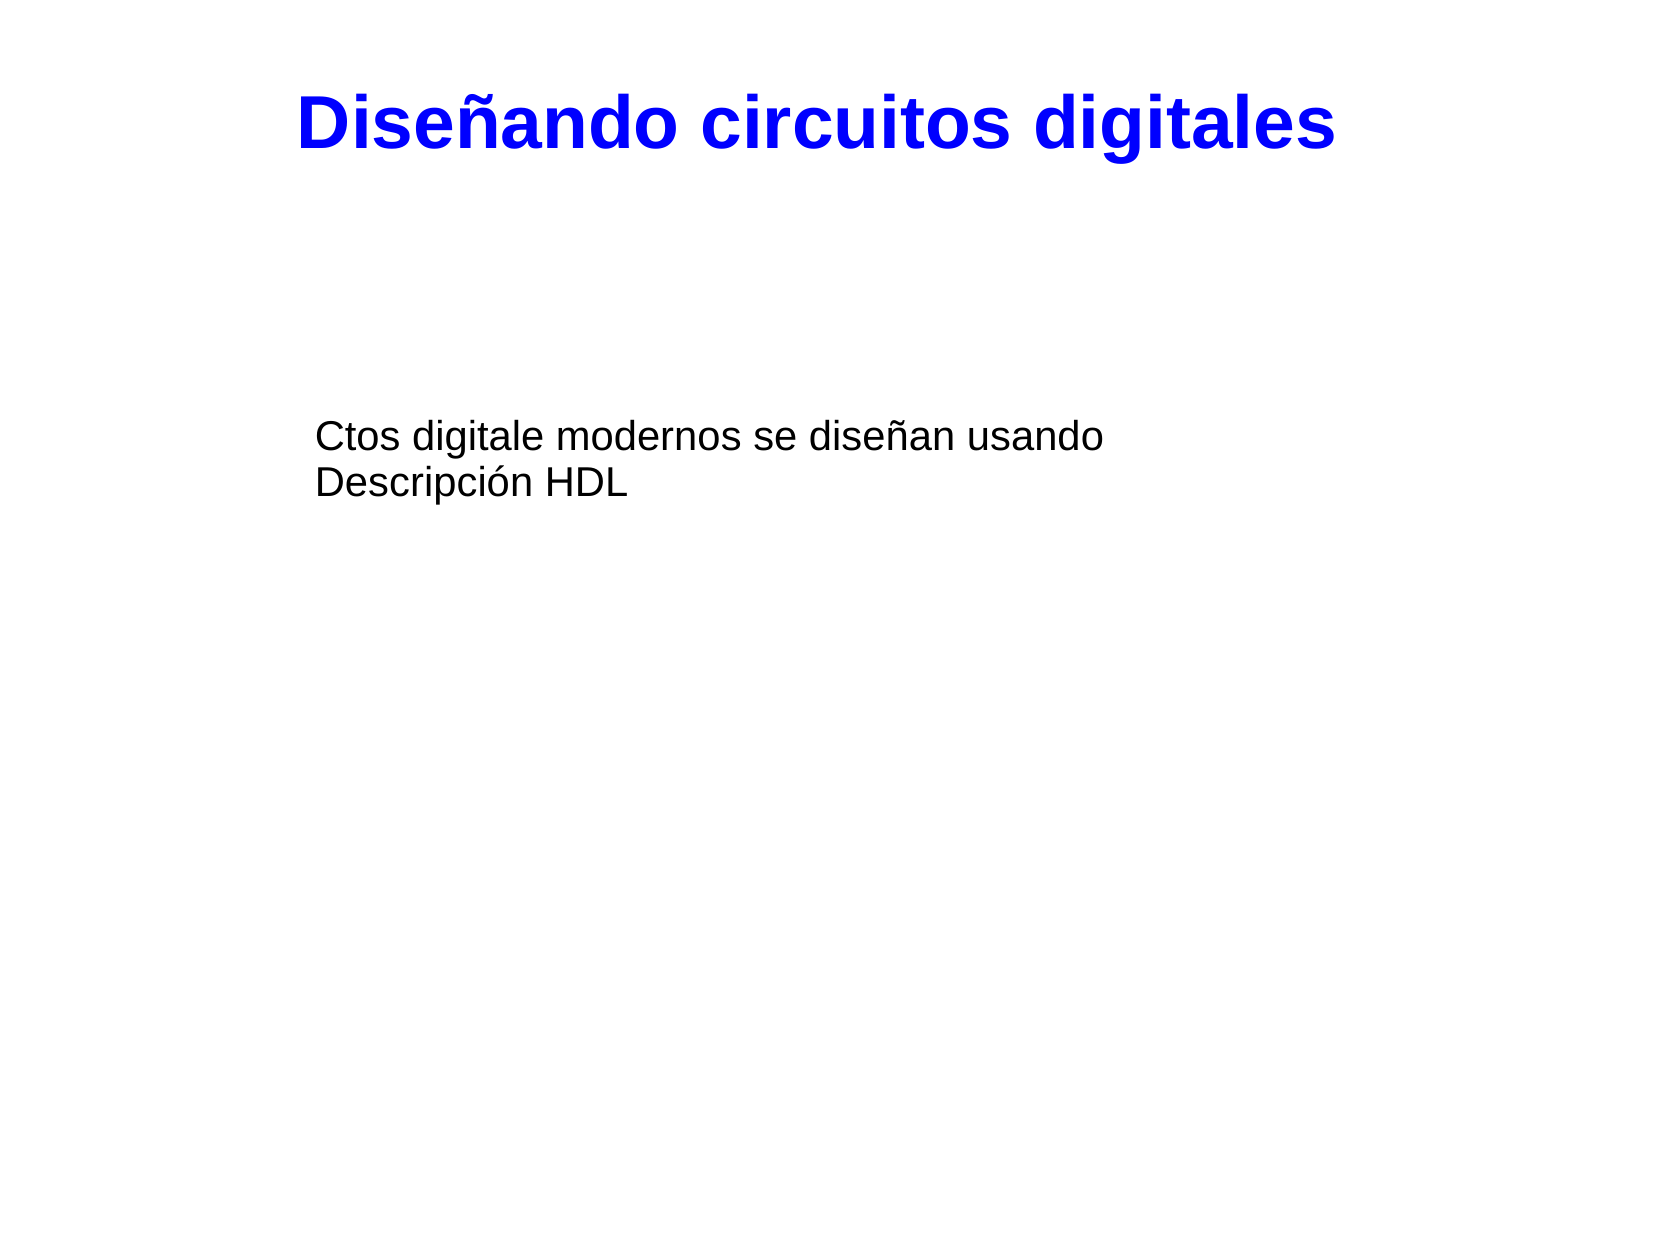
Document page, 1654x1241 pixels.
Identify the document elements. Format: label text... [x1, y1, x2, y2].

text_box Ctos digitale modernos se diseñan usando Descripción HDL [300, 405, 1201, 526]
text_box Diseñando circuitos digitales [90, 73, 1546, 211]
